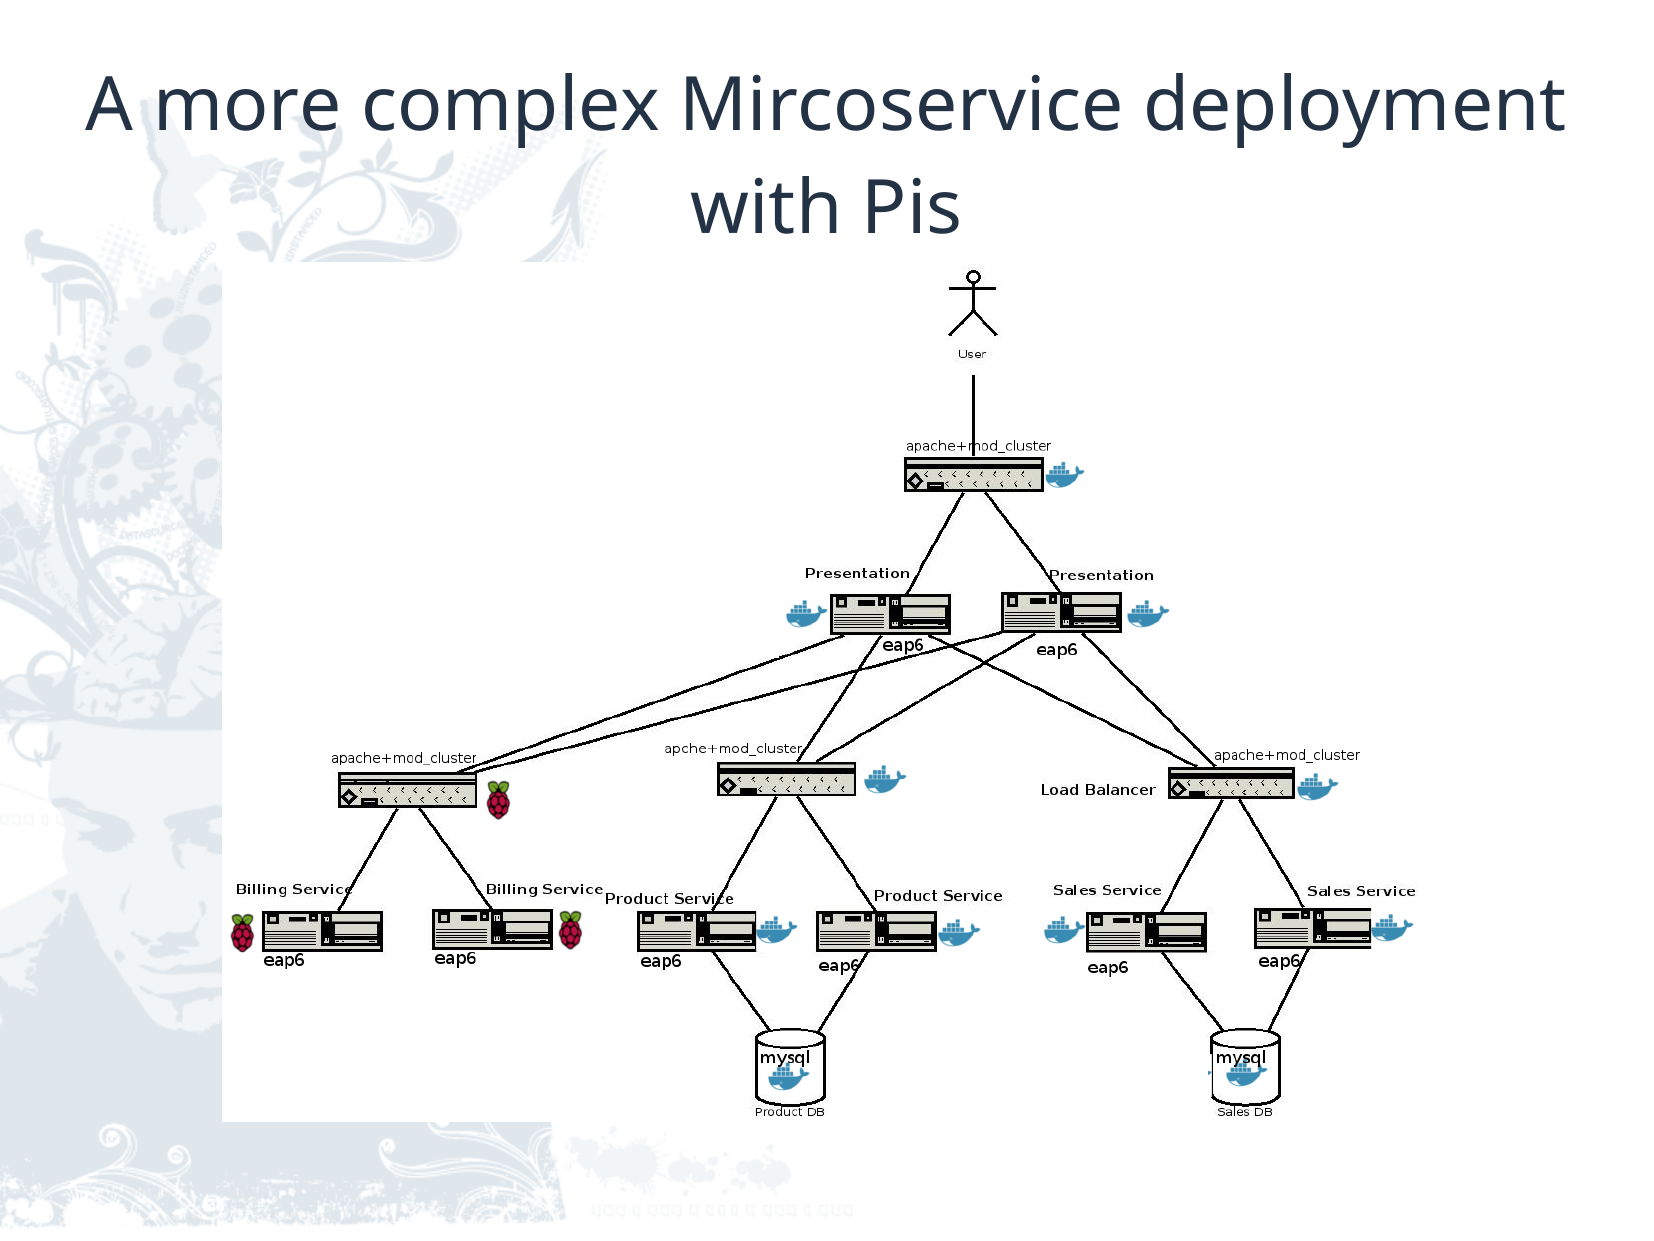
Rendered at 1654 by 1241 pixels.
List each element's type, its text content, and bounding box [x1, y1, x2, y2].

picture [0, 0, 1654, 1241]
title A more complex Mircoservice deployment with Pis [82, 49, 1571, 257]
